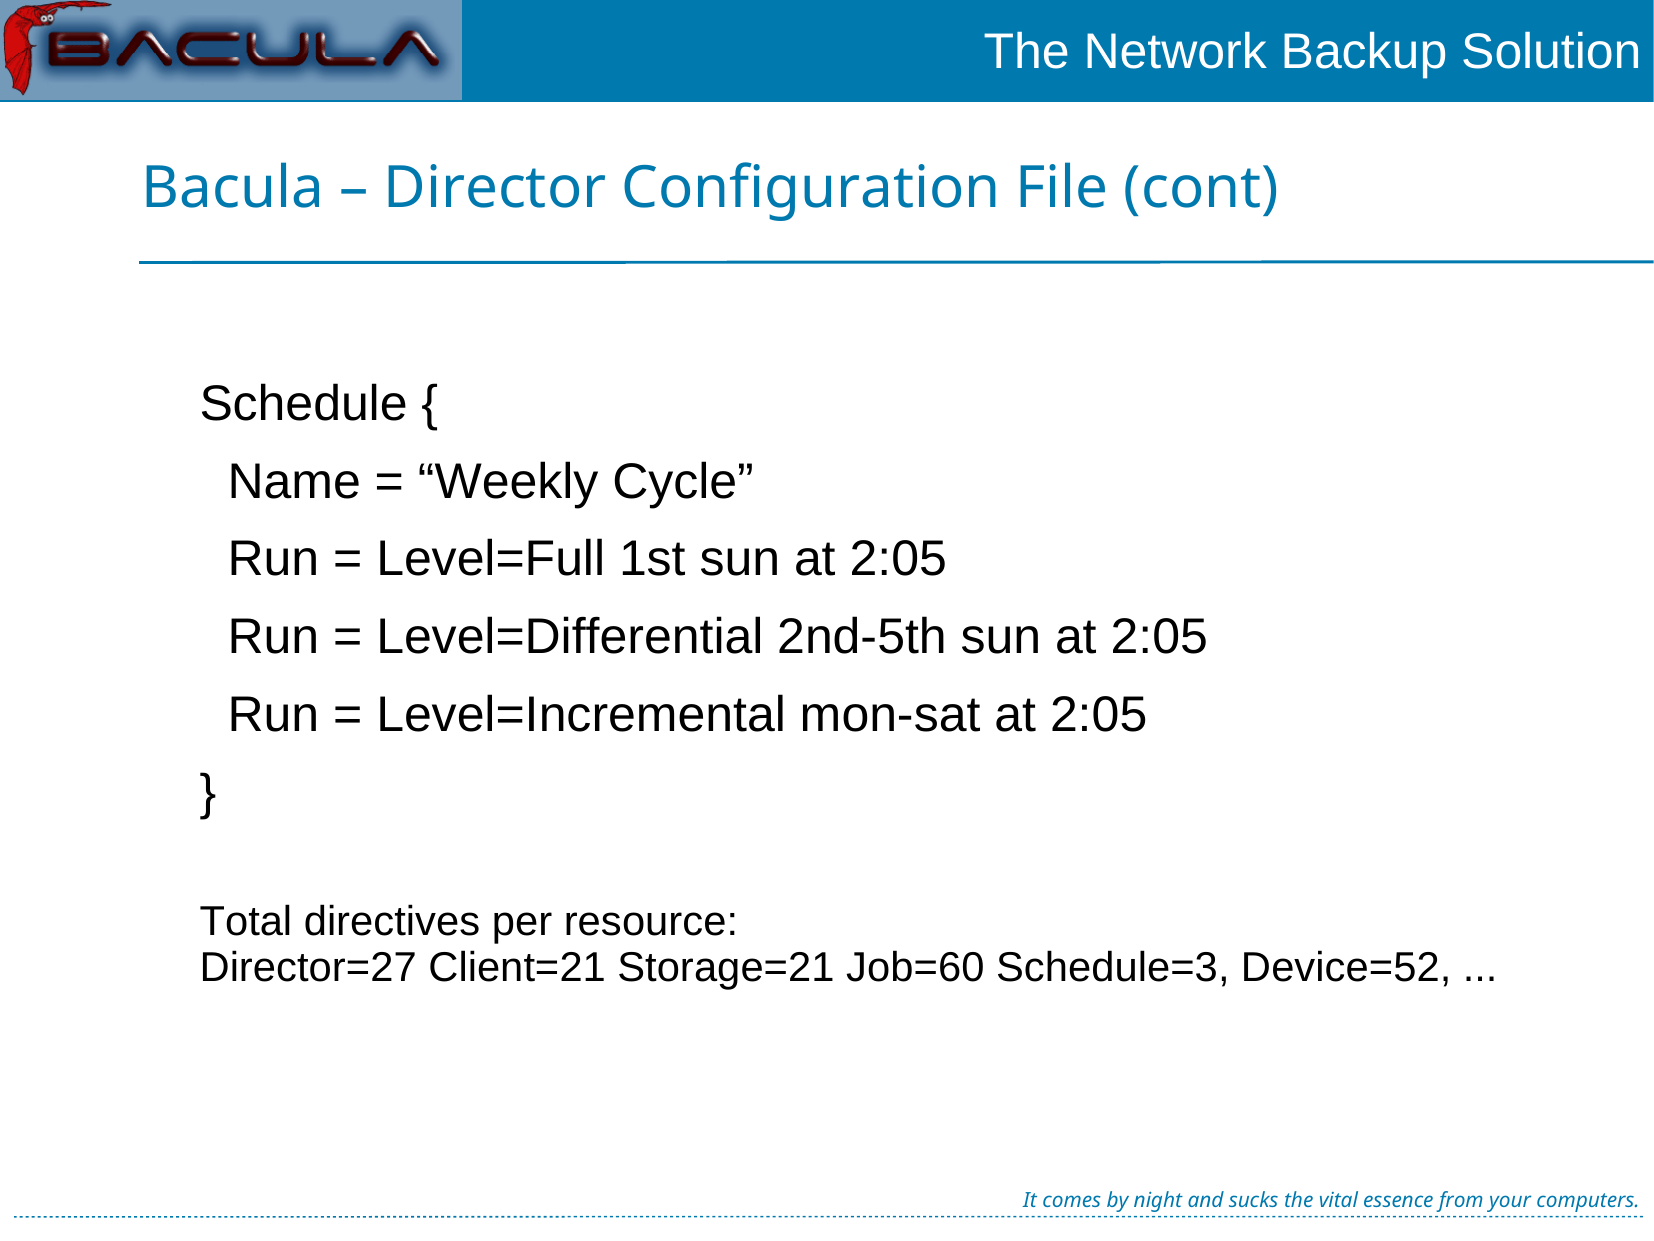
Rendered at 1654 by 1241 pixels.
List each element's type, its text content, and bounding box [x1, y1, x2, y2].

picture [0, 0, 461, 99]
title Bacula – Director Configuration File (cont) [141, 112, 1501, 226]
list Schedule { Name = “Weekly Cycle” Run = Level=Full 1st sun at 2:05 Run = Level=Differential 2nd-5th sun at 2:05 Run = Level=Incremental mon-sat at 2:05 } Total directives per resource: Director=27 Client=21 Storage=21 Job=60 Schedule=3, Device=52, ... [140, 375, 1534, 1152]
